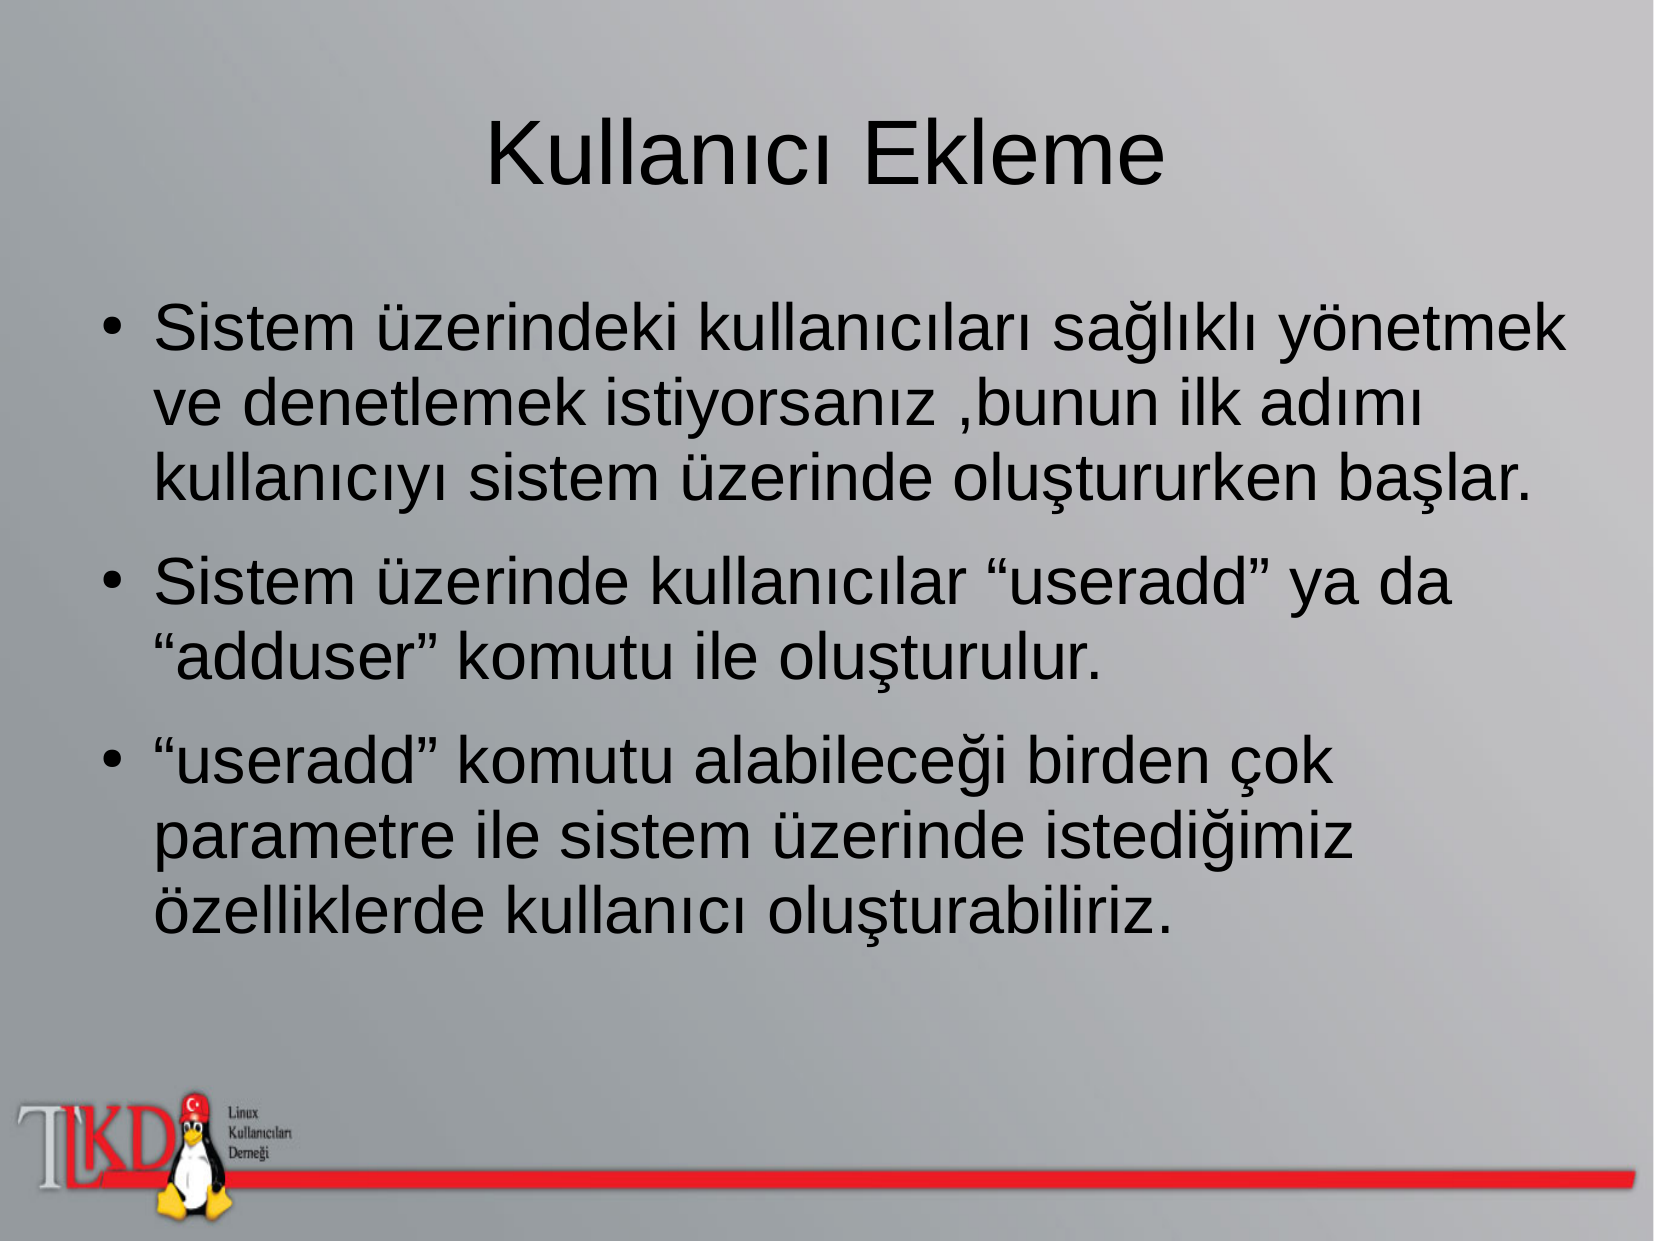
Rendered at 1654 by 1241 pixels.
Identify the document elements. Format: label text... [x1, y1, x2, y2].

title Kullanıcı Ekleme [82, 49, 1571, 257]
list Sistem üzerindeki kullanıcıları sağlıklı yönetmek ve denetlemek istiyorsanız ,bunun ilk adımı kullanıcıyı sistem üzerinde oluştururken başlar. Sistem üzerinde kullanıcılar “useradd” ya da “adduser” komutu ile oluşturulur. “useradd” komutu alabileceği birden çok parametre ile sistem üzerinde istediğimiz özelliklerde kullanıcı oluşturabiliriz. [82, 290, 1571, 1109]
picture [0, 0, 1654, 1241]
